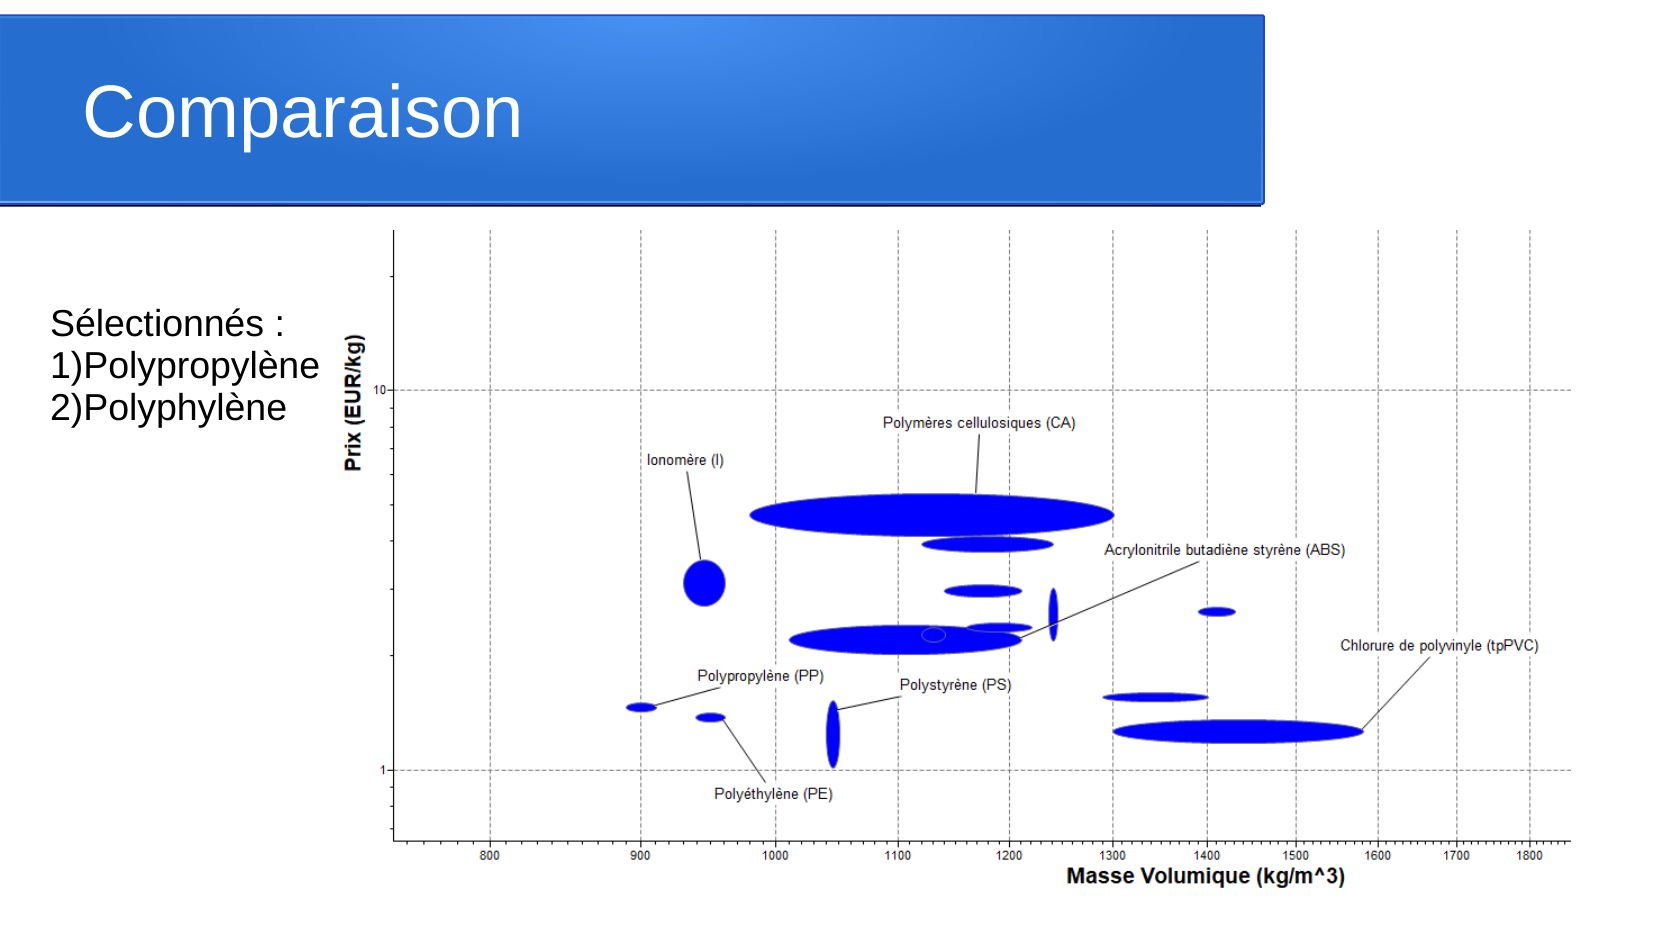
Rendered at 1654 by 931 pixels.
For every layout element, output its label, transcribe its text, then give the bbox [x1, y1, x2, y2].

title Comparaison [82, 35, 1235, 189]
text_box Sélectionnés : 1)Polypropylène 2)Polyphylène [35, 295, 355, 437]
picture [329, 230, 1571, 898]
